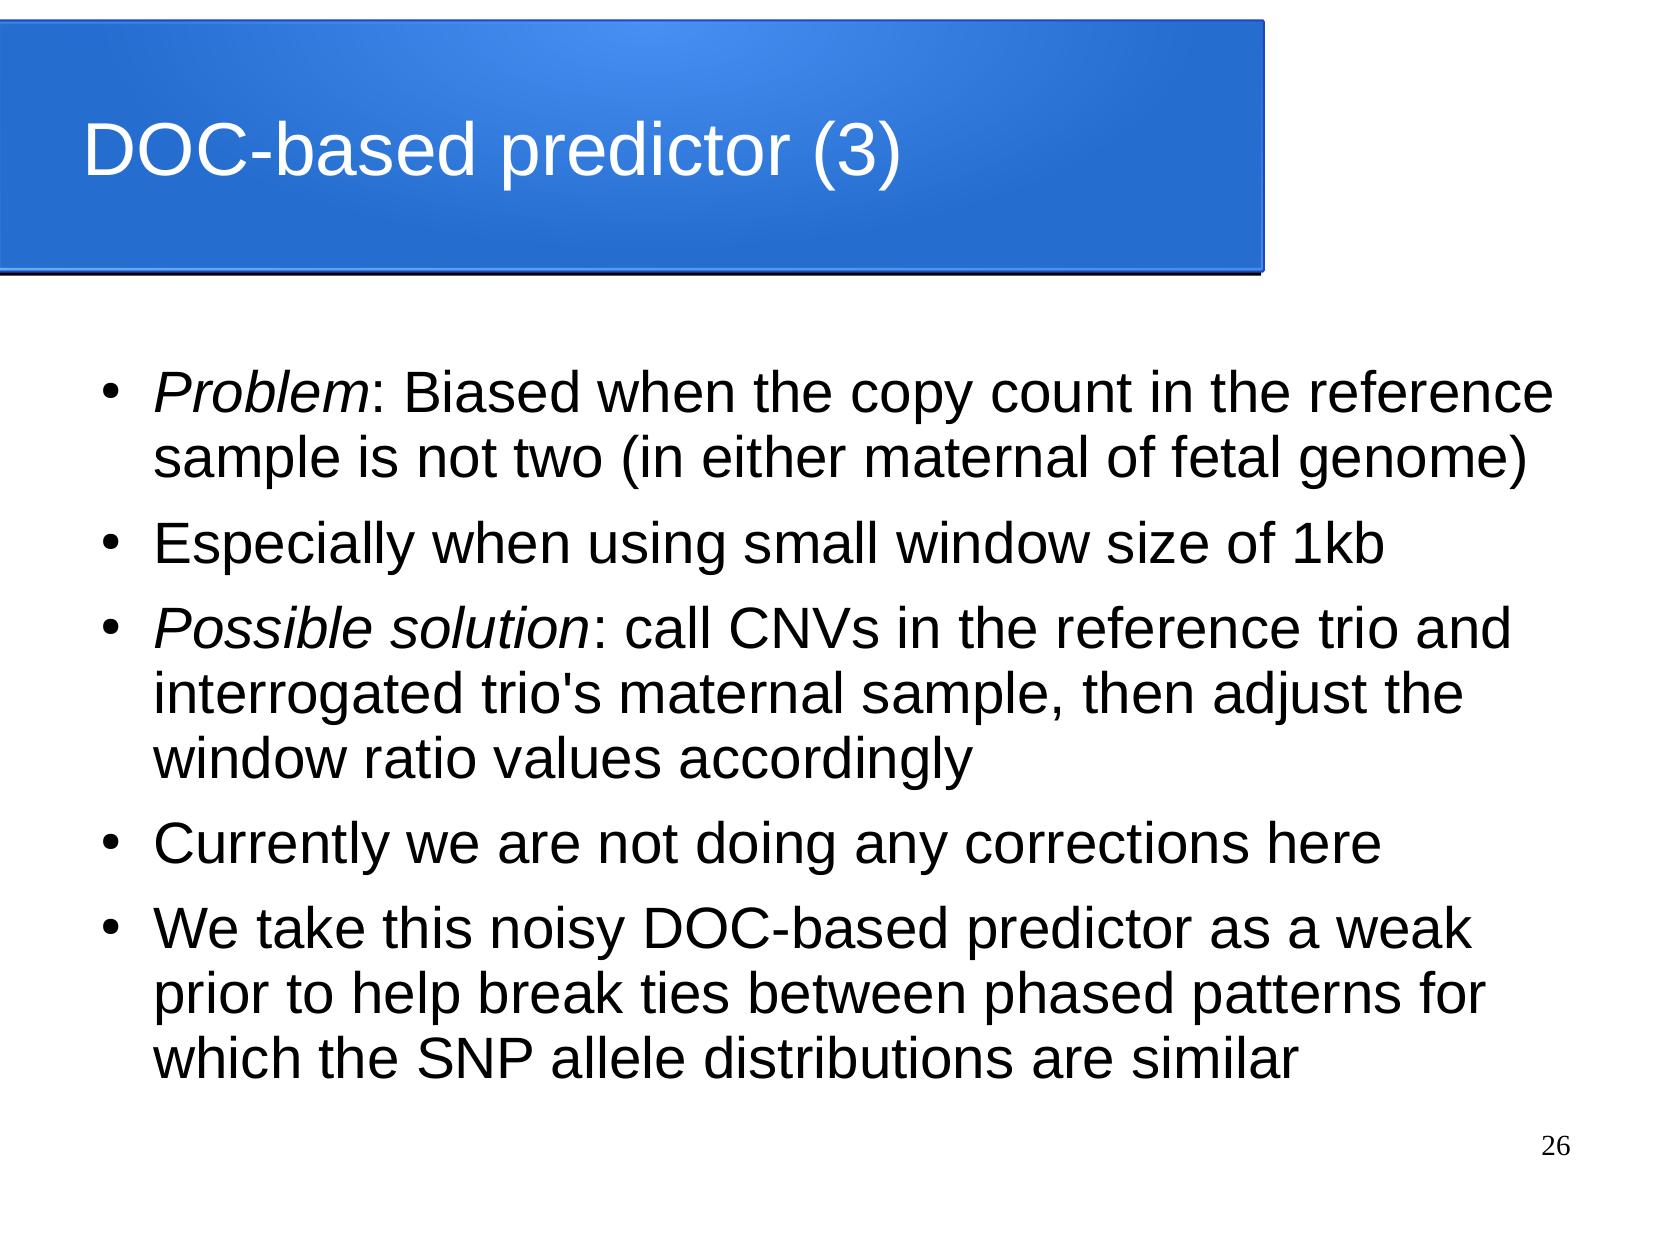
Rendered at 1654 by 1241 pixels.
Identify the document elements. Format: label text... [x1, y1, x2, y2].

title DOC-based predictor (3) [82, 47, 1235, 252]
list Problem: Biased when the copy count in the reference sample is not two (in either maternal of fetal genome) Especially when using small window size of 1kb Possible solution: call CNVs in the reference trio and interrogated trio's maternal sample, then adjust the window ratio values accordingly Currently we are not doing any corrections here We take this noisy DOC-based predictor as a weak prior to help break ties between phased patterns for which the SNP allele distributions are similar [82, 360, 1571, 1146]
